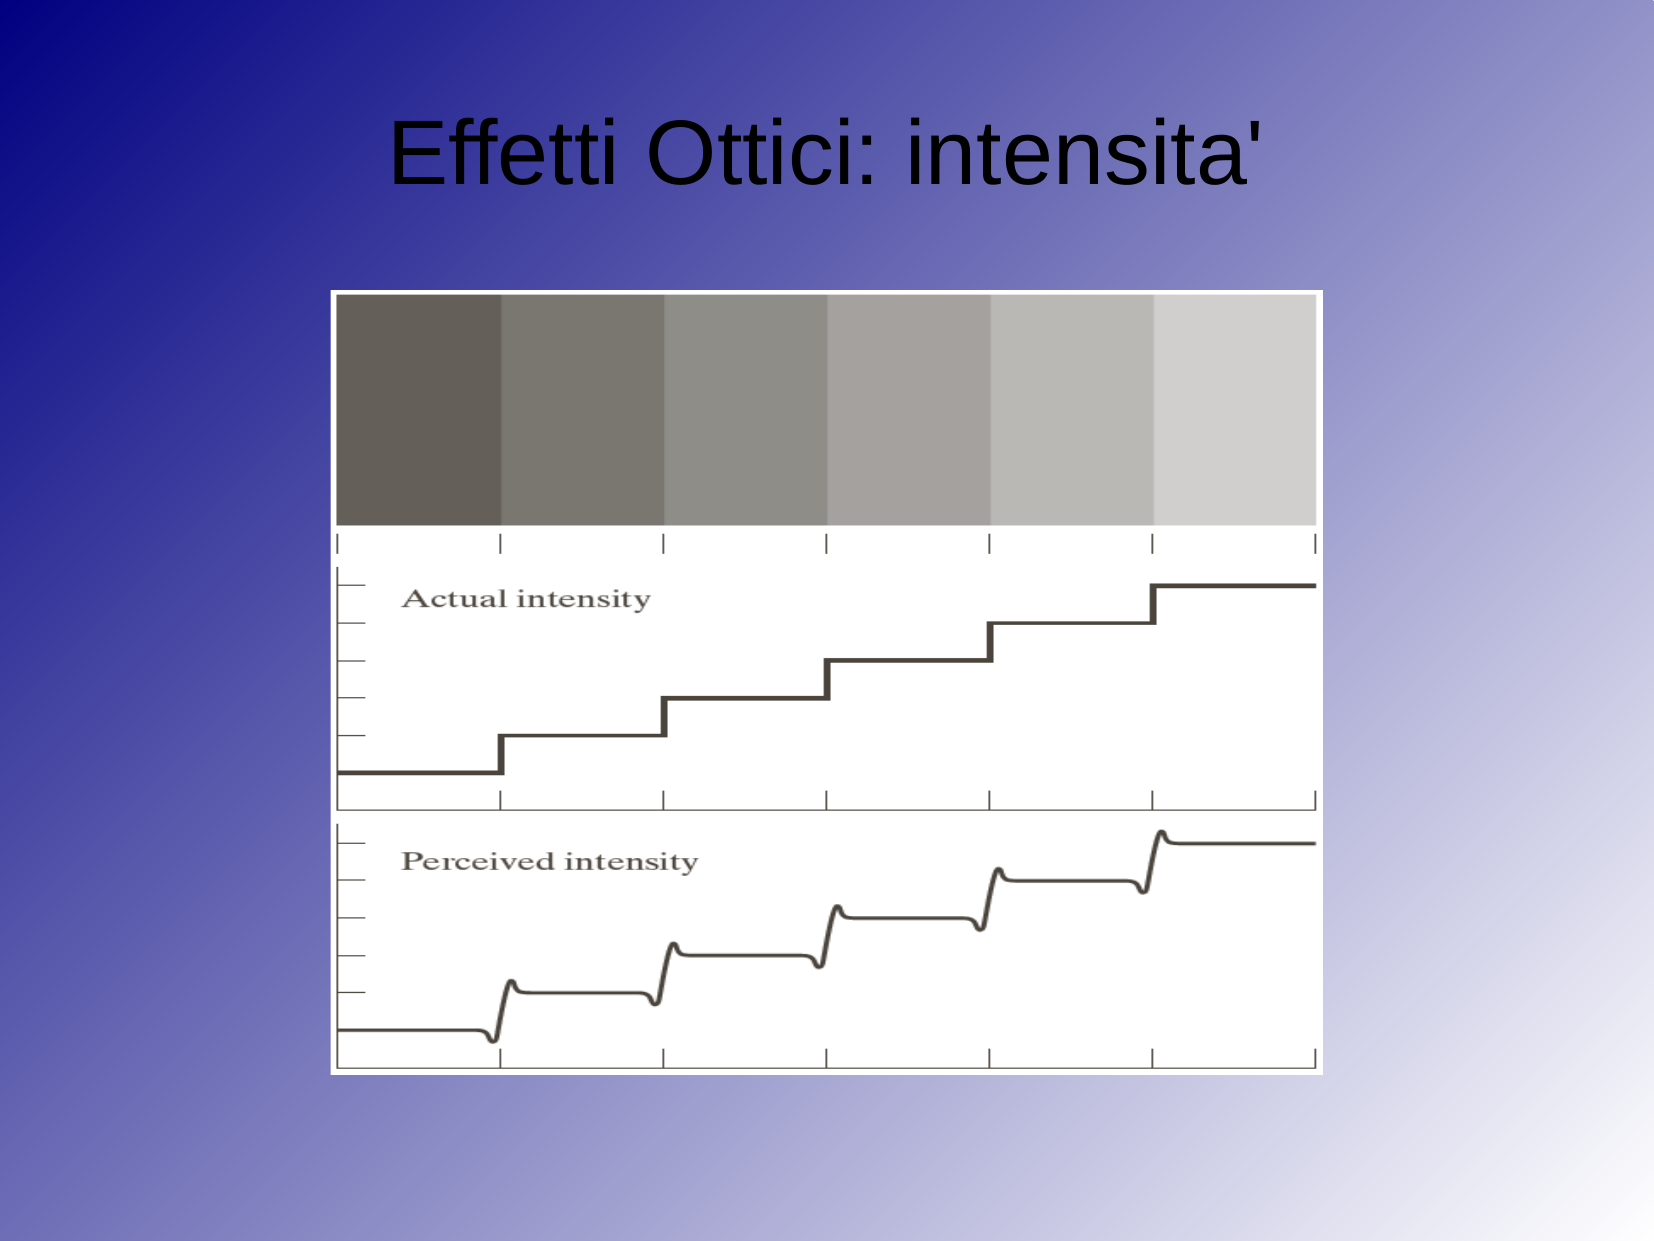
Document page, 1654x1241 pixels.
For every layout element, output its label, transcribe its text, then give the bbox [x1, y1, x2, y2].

picture [330, 290, 1323, 1075]
title Effetti Ottici: intensita' [82, 49, 1571, 257]
